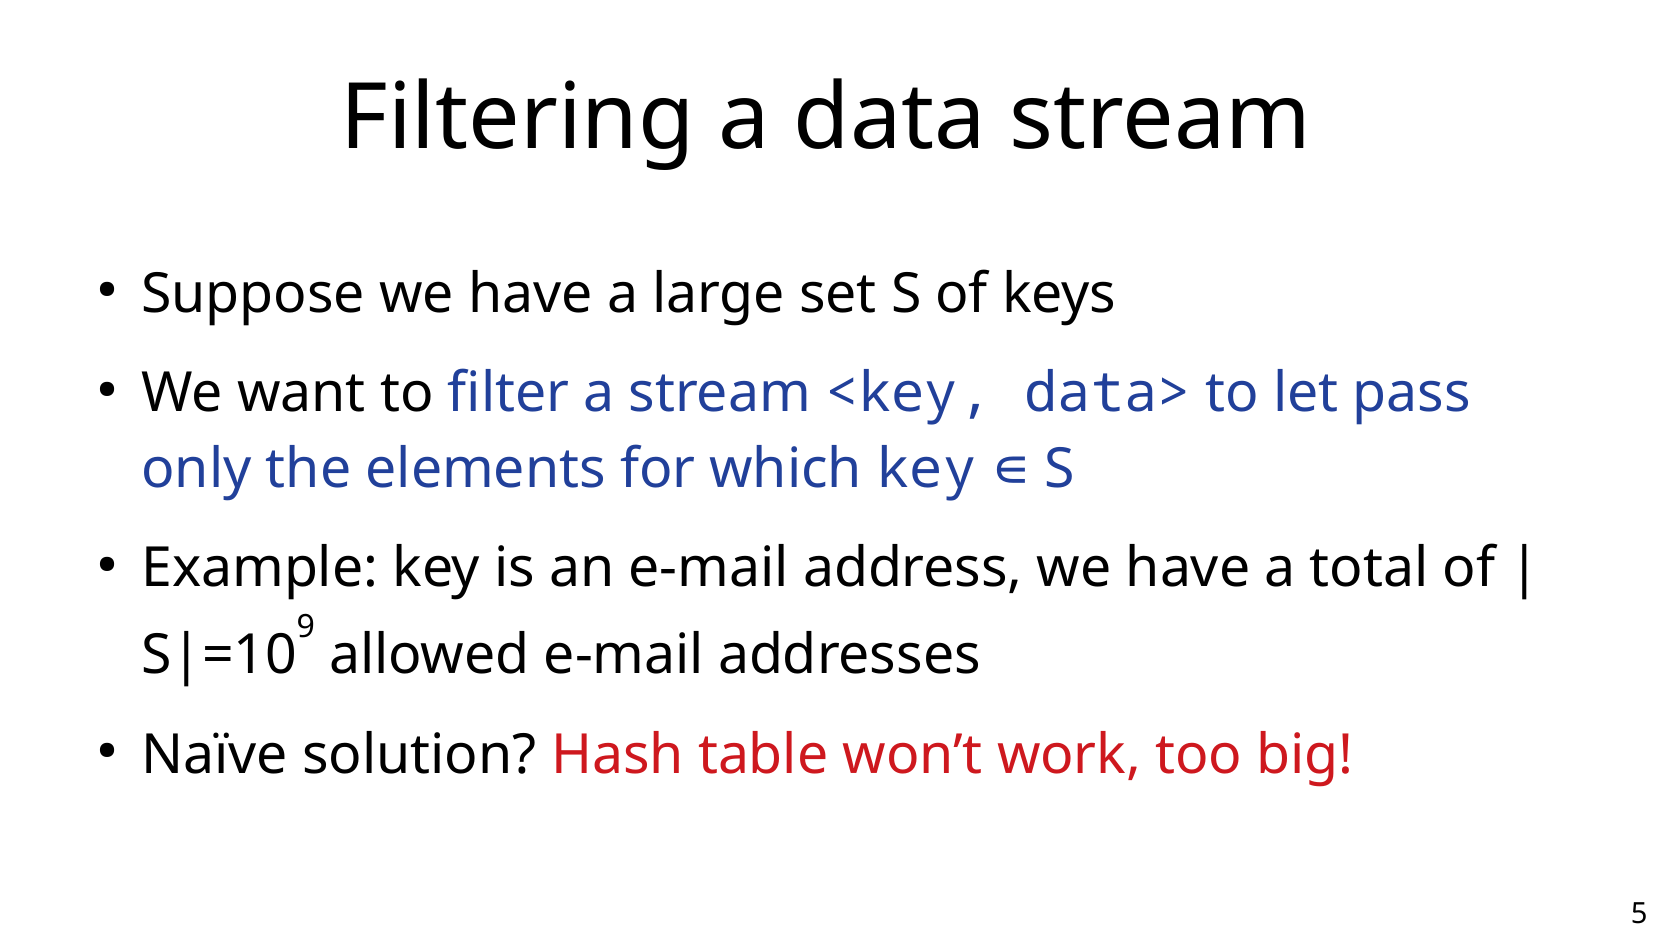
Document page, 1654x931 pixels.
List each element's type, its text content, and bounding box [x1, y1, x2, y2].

list Suppose we have a large set S of keys We want to filter a stream <key, data> to let pass only the elements for which key ∊ S Example: key is an e-mail address, we have a total of |S|=109 allowed e-mail addresses Naïve solution? Hash table won’t work, too big! [82, 253, 1571, 793]
title Filtering a data stream [82, 1, 1571, 226]
